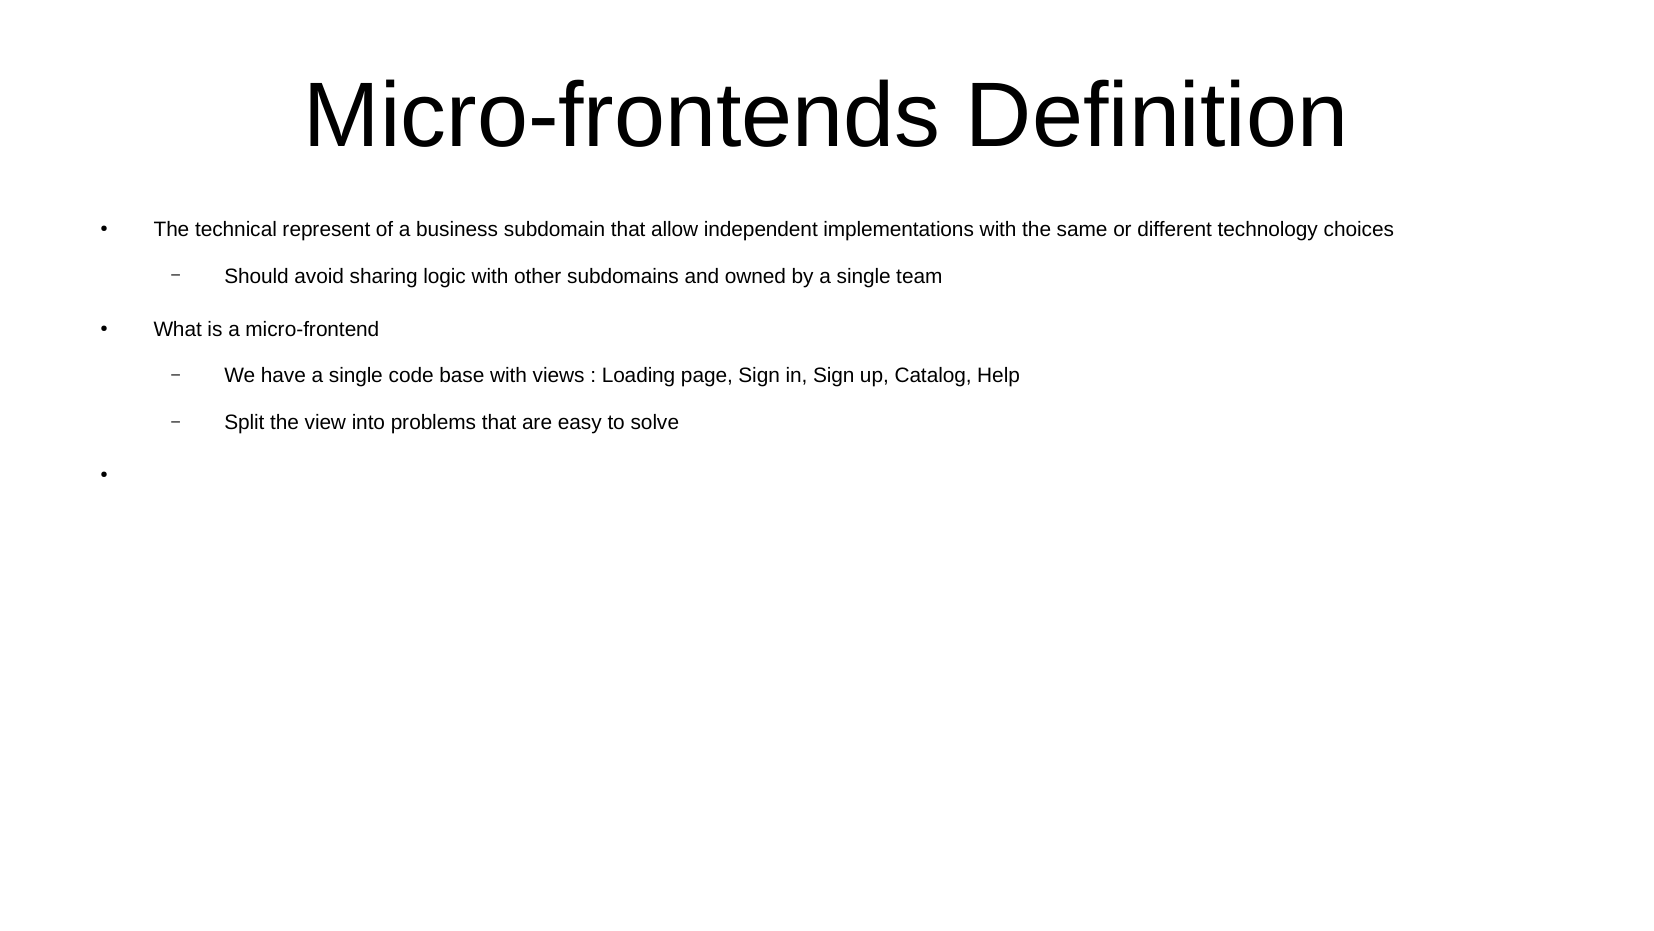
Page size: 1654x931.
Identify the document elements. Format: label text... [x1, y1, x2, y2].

list The technical represent of a business subdomain that allow independent implementations with the same or different technology choices Should avoid sharing logic with other subdomains and owned by a single team What is a micro-frontend We have a single code base with views : Loading page, Sign in, Sign up, Catalog, Help Split the view into problems that are easy to solve [82, 217, 1636, 916]
title Micro-frontends Definition [82, 37, 1571, 193]
